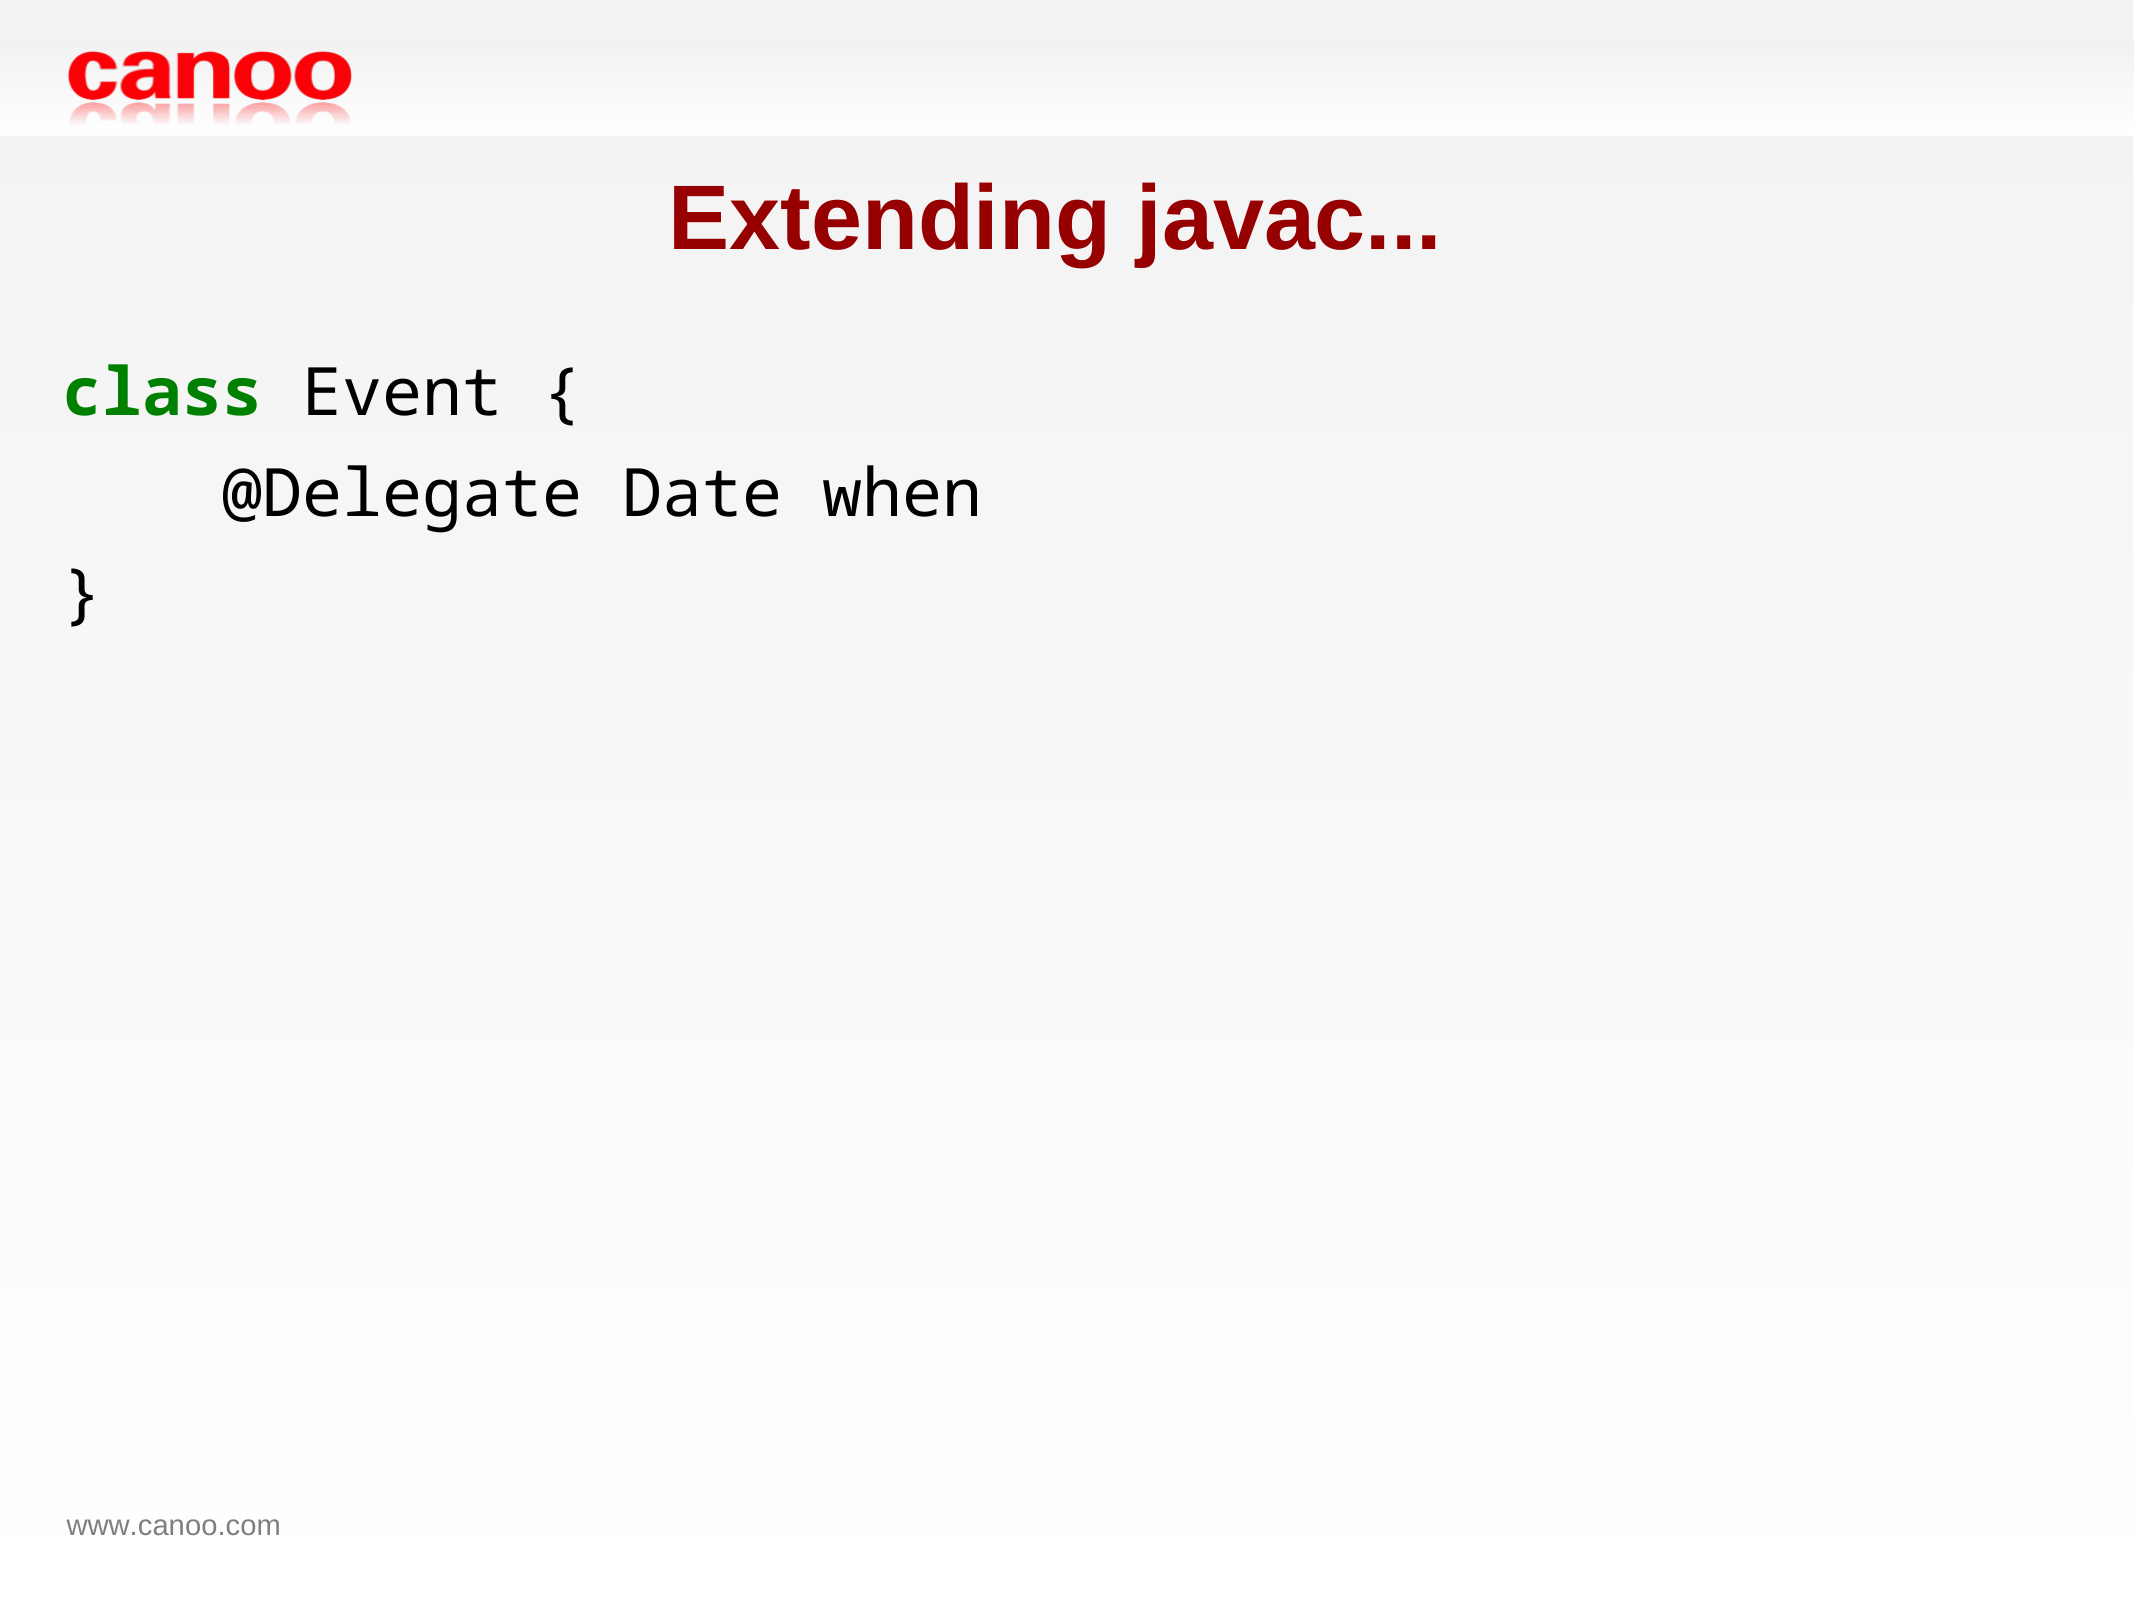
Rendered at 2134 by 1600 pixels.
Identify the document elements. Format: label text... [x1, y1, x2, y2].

title Extending javac... [62, 149, 2076, 277]
text_box class Event { @Delegate Date when } [62, 348, 2076, 1437]
picture [65, 48, 353, 149]
